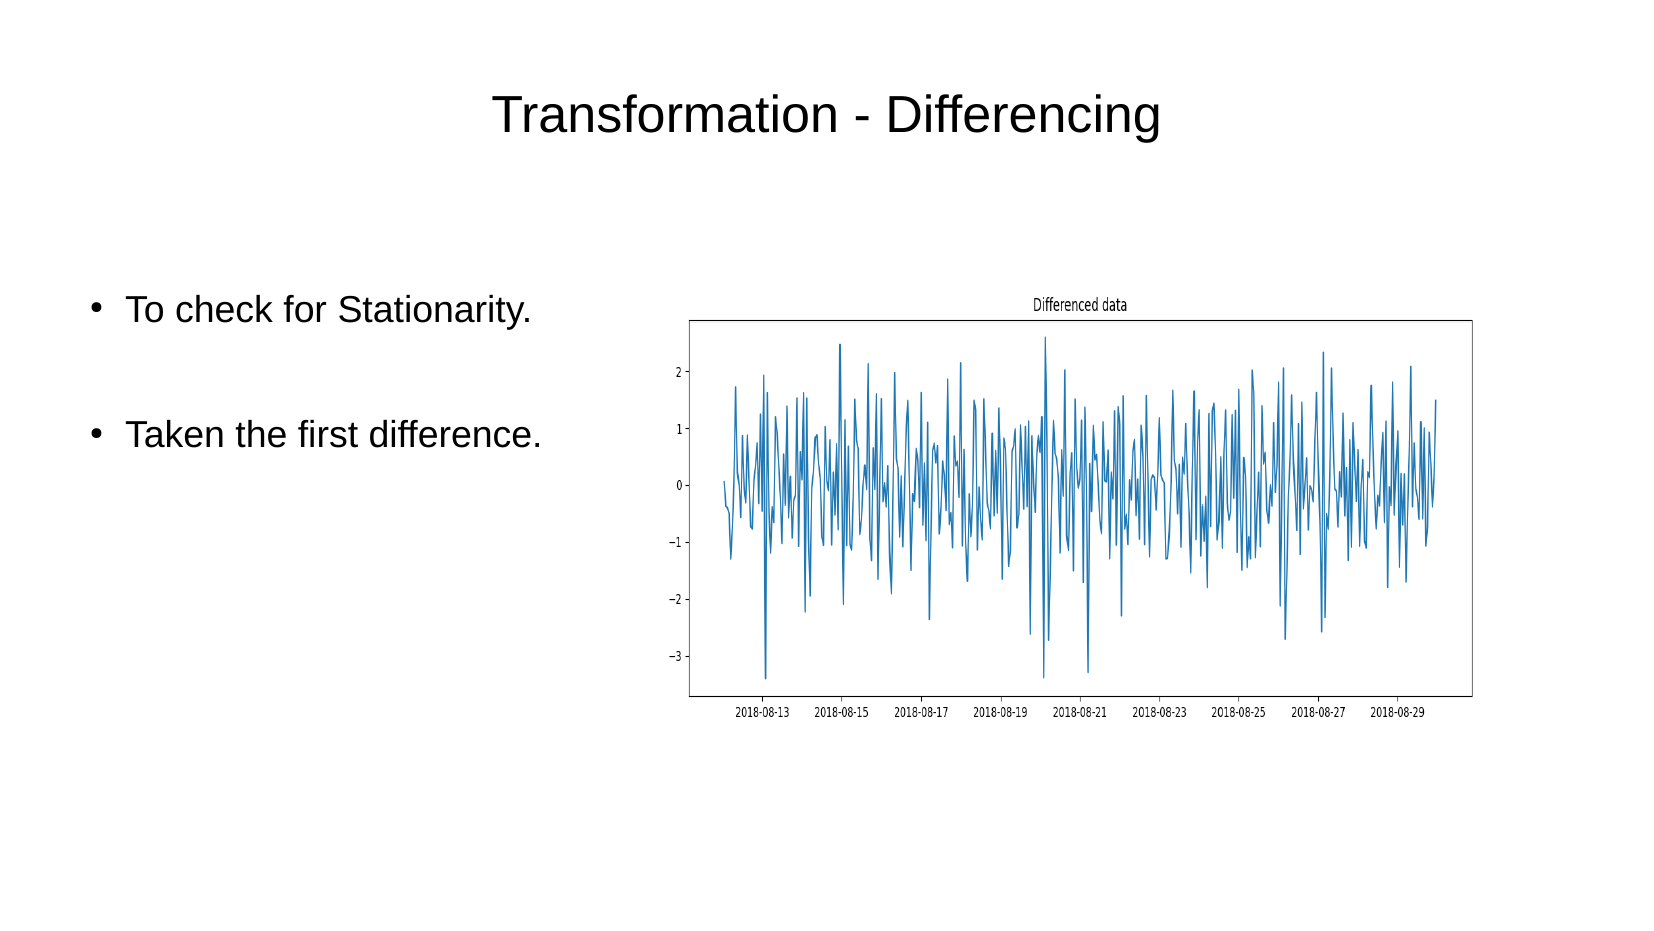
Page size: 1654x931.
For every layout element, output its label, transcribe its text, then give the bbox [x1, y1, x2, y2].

text_box To check for Stationarity. Taken the first difference. [75, 280, 676, 464]
title Transformation - Differencing [82, 37, 1571, 193]
picture [562, 262, 1572, 751]
